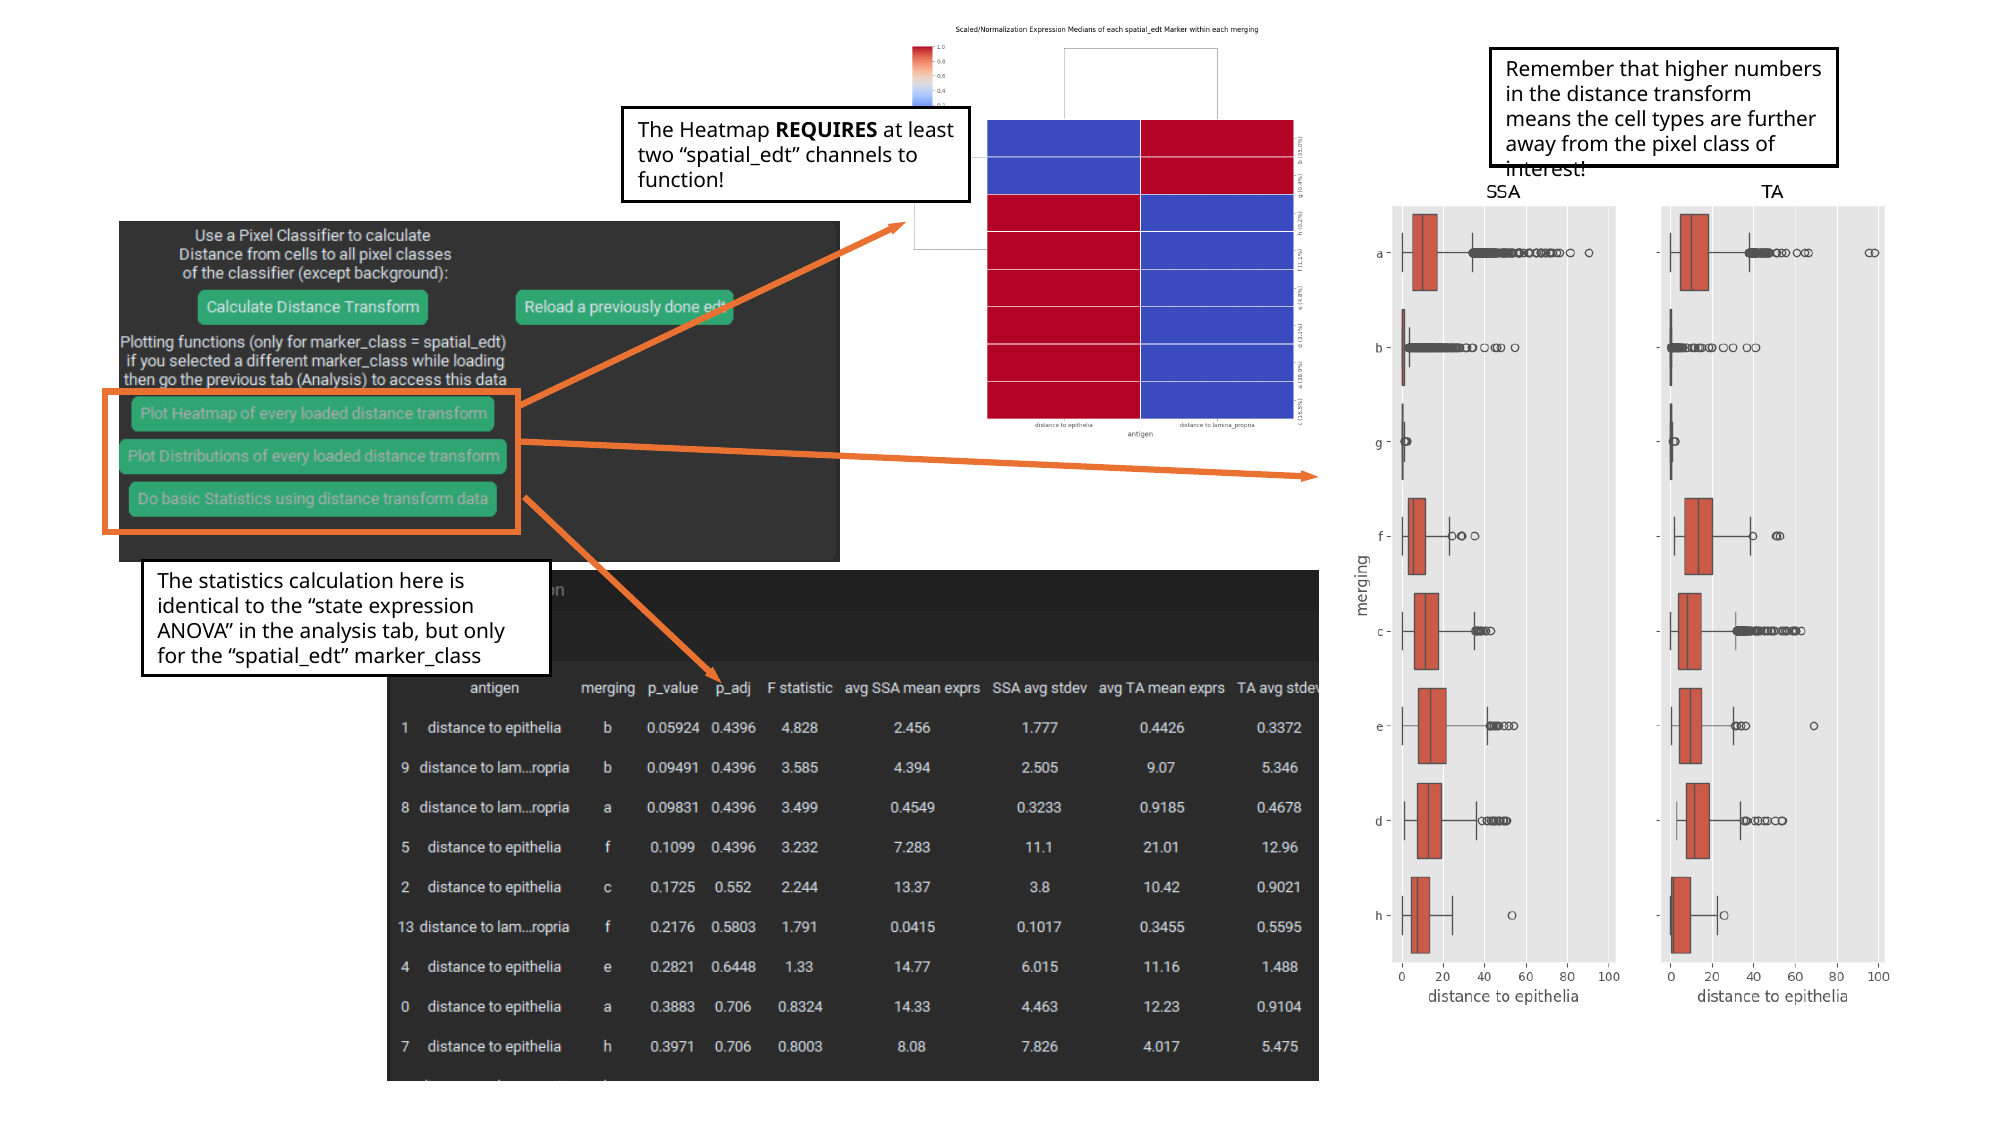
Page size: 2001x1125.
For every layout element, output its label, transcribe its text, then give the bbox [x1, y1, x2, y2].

picture [521, 258, 840, 452]
picture [1344, 175, 1931, 1013]
picture [119, 221, 840, 401]
picture [119, 395, 515, 529]
text_box The statistics calculation here is identical to the “state expression ANOVA” in the analysis tab, but only for the “spatial_edt” marker_class [142, 560, 551, 675]
picture [906, 22, 1307, 442]
text_box The Heatmap REQUIRES at least two “spatial_edt” channels to function! [623, 107, 969, 201]
text_box Remember that higher numbers in the distance transform means the cell types are further away from the pixel class of interest! [1491, 48, 1837, 166]
picture [119, 445, 840, 562]
picture [387, 570, 1319, 1081]
